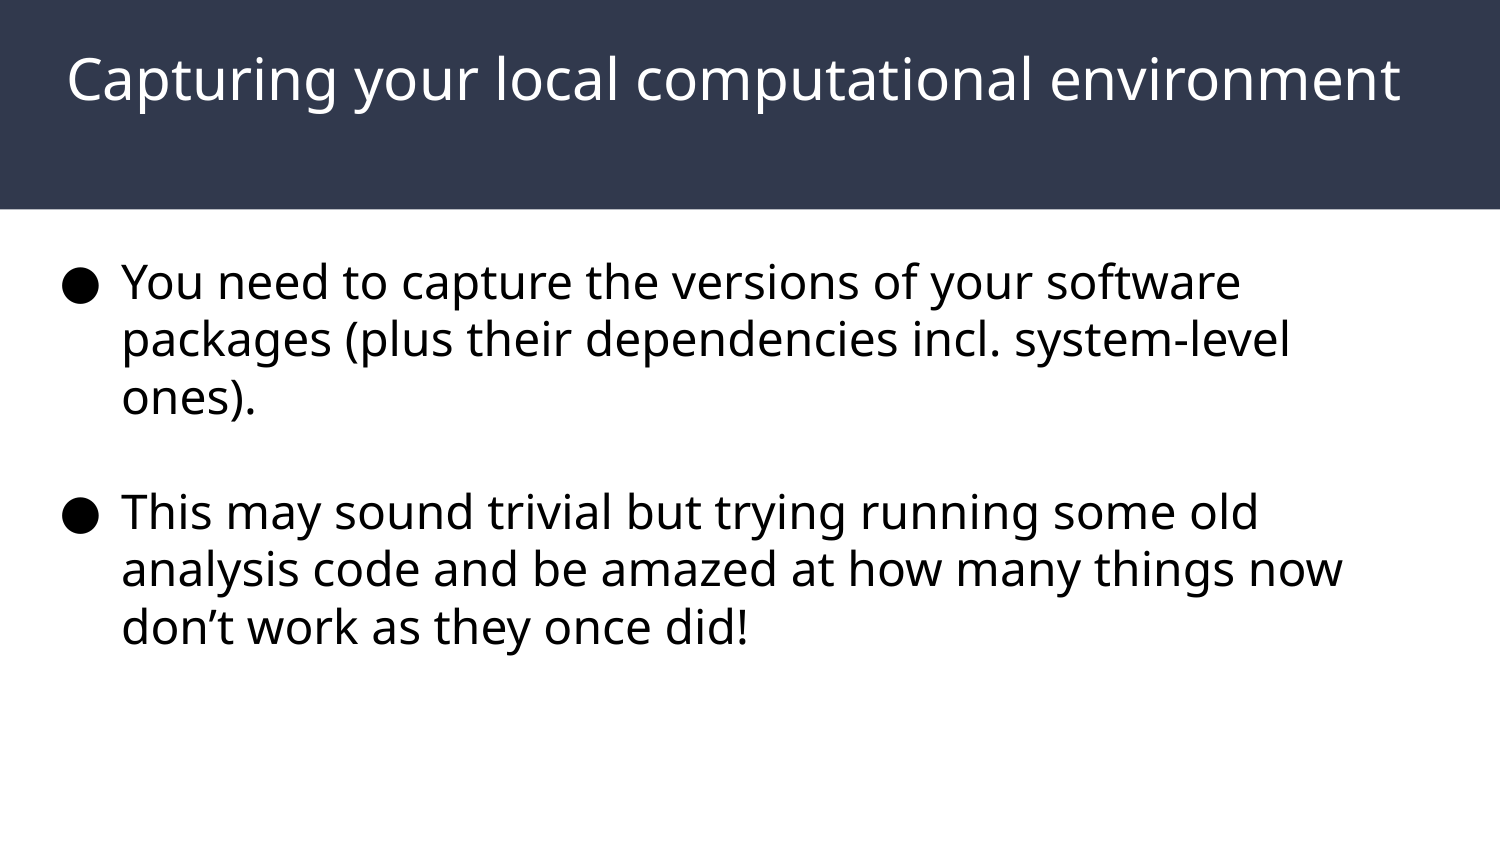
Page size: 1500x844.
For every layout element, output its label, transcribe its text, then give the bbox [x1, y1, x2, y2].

title Capturing your local computational environment [51, 27, 1449, 130]
text_box You need to capture the versions of your software packages (plus their dependencies incl. system-level ones). This may sound trivial but trying running some old analysis code and be amazed at how many things now don’t work as they once did! [30, 236, 1454, 825]
